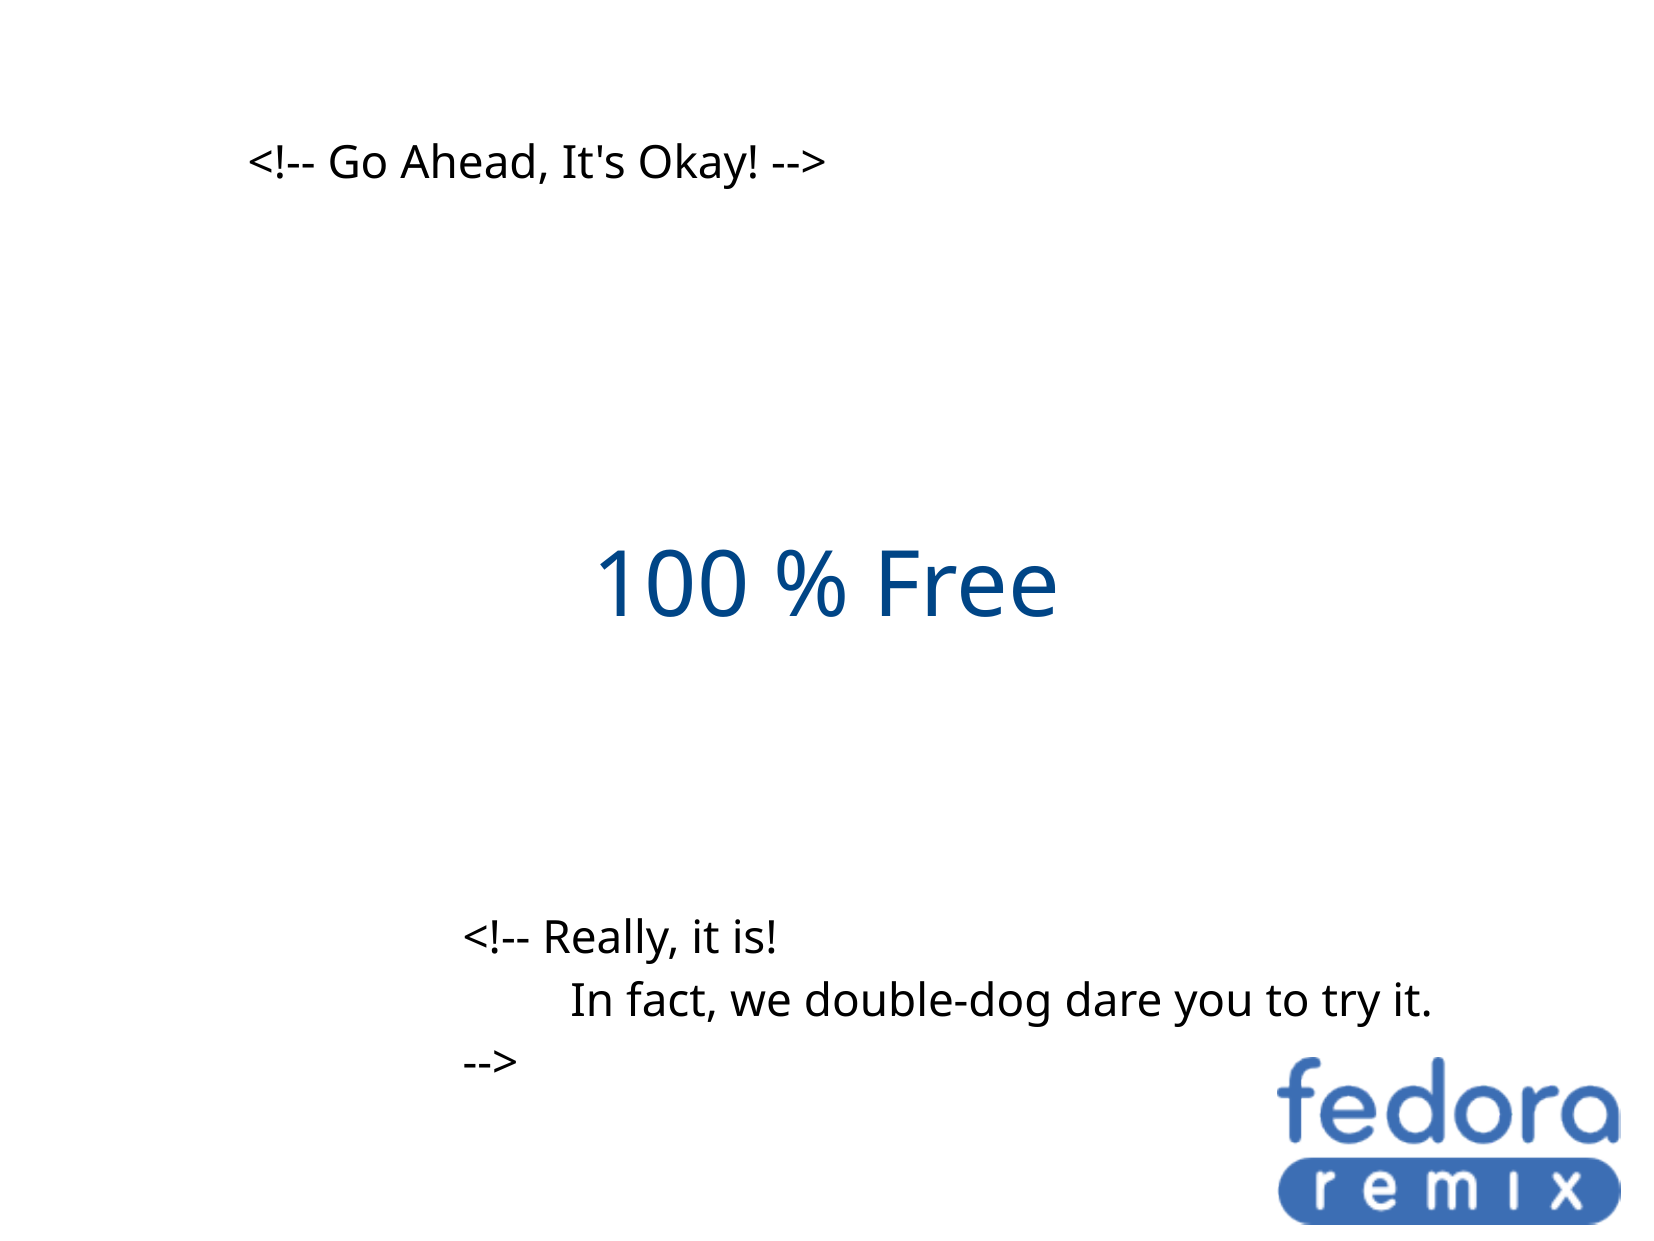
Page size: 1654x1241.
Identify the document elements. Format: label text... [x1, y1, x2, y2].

title 100 % Free [82, 525, 1571, 638]
title <!-- Really, it is! In fact, we double-dog dare you to try it. --> [462, 947, 1463, 1051]
title <!-- Go Ahead, It's Okay! --> [37, 112, 1038, 209]
picture [1277, 1057, 1621, 1225]
